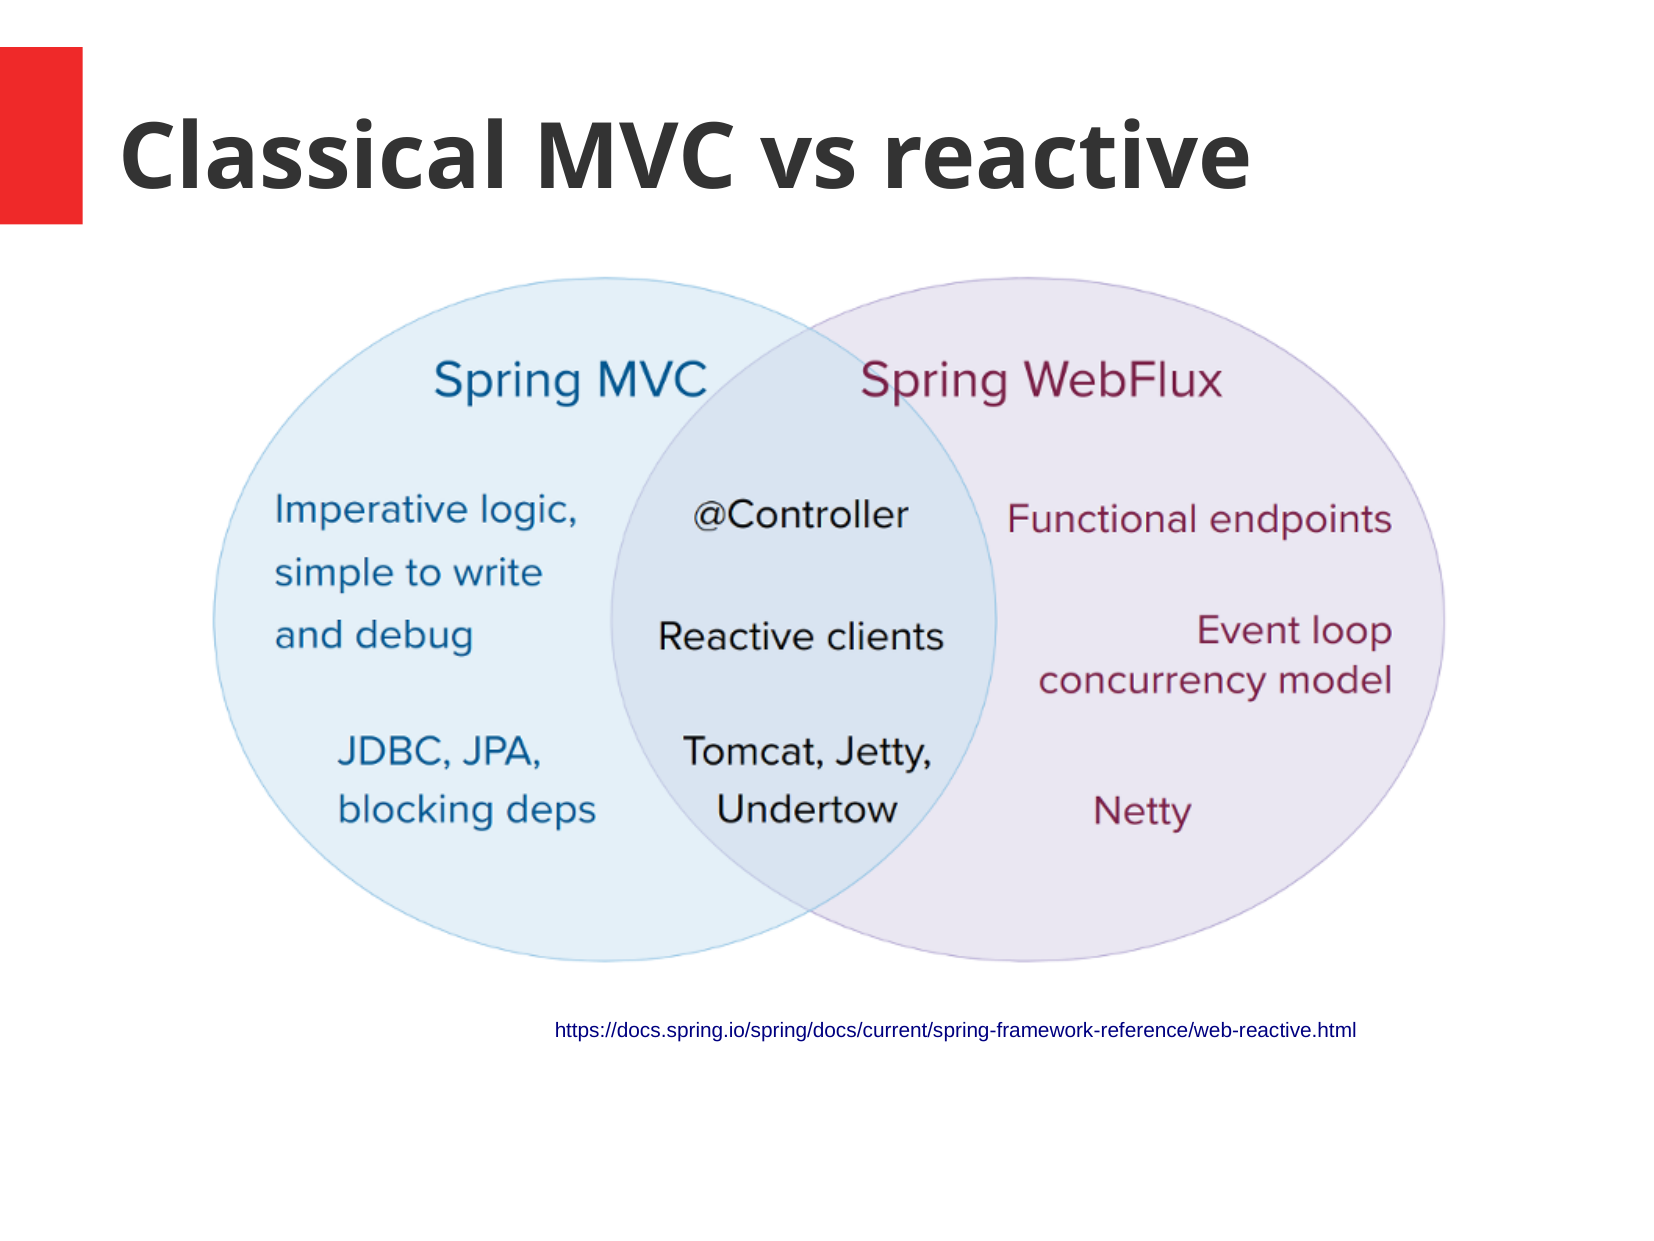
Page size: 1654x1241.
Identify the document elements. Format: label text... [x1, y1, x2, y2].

picture [202, 271, 1453, 969]
title Classical MVC vs reactive [118, 49, 1571, 257]
text_box https://docs.spring.io/spring/docs/current/spring-framework-reference/web-reactive.html [540, 1011, 1372, 1051]
